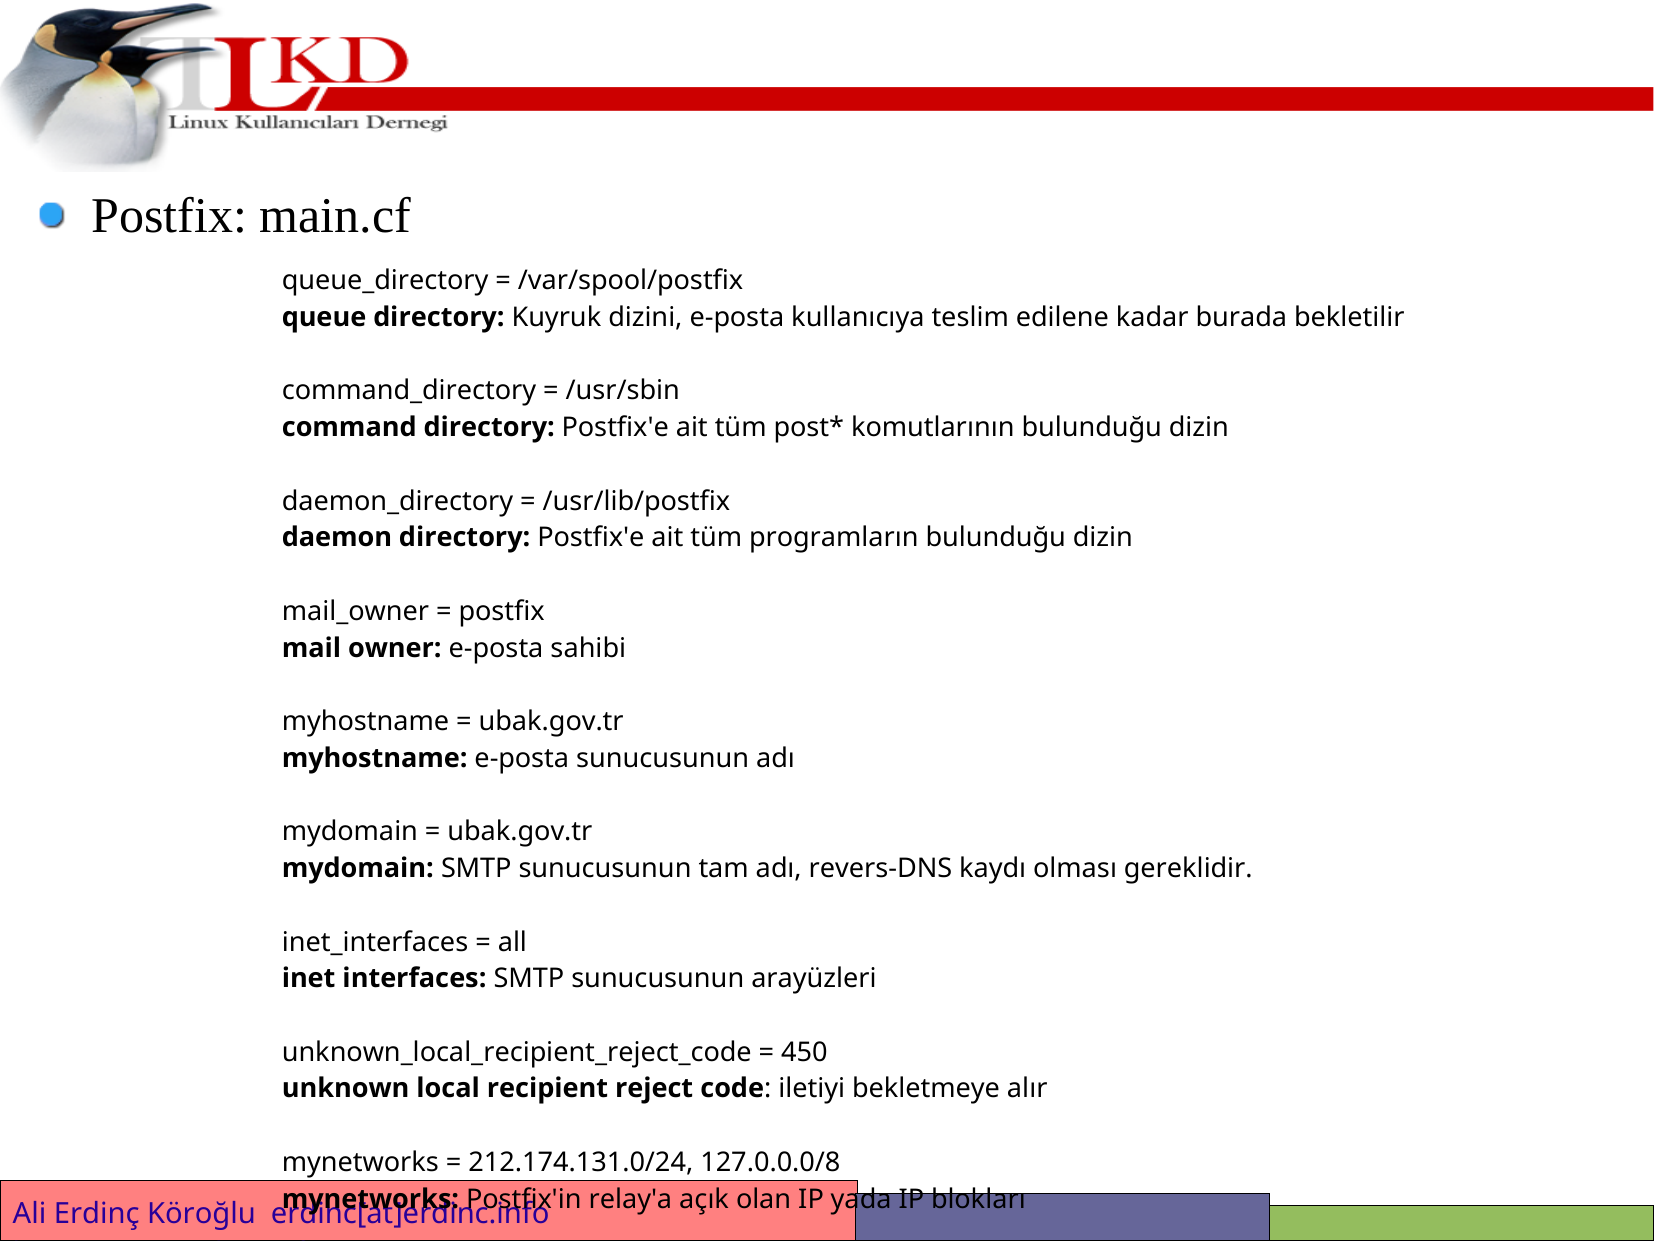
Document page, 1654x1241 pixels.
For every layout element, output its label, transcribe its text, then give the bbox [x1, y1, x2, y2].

text_box [0, 1180, 1654, 1241]
text_box Postfix: main.cf [38, 188, 412, 250]
text_box [936, 1195, 944, 1206]
text_box Ali Erdinç Köroğlu erdinc[at]erdinc.info http://www.erdinc.info [12, 1192, 852, 1232]
text_box queue_directory = /var/spool/postfix queue directory: Kuyruk dizini, e-posta kullanıcıya teslim edilene kadar burada bekletilir command_directory = /usr/sbin command directory: Postfix'e ait tüm post* komutlarının bulunduğu dizin daemon_directory = /usr/lib/postfix daemon directory: Postfix'e ait tüm programların bulunduğu dizin mail_owner = postfix mail owner: e-posta sahibi myhostname = ubak.gov.tr myhostname: e-posta sunucusunun adı mydomain = ubak.gov.tr mydomain: SMTP sunucusunun tam adı, revers-DNS kaydı olması gereklidir. inet_interfaces = all inet interfaces: SMTP sunucusunun arayüzleri unknown_local_recipient_reject_code = 450 unknown local recipient reject code: iletiyi bekletmeye alır mynetworks = 212.174.131.0/24, 127.0.0.0/8 mynetworks: Postfix'in relay'a açık olan IP yada IP blokları [281, 261, 1507, 1170]
text_box [863, 1195, 871, 1206]
text_box [958, 1195, 966, 1206]
picture [0, 0, 1654, 172]
